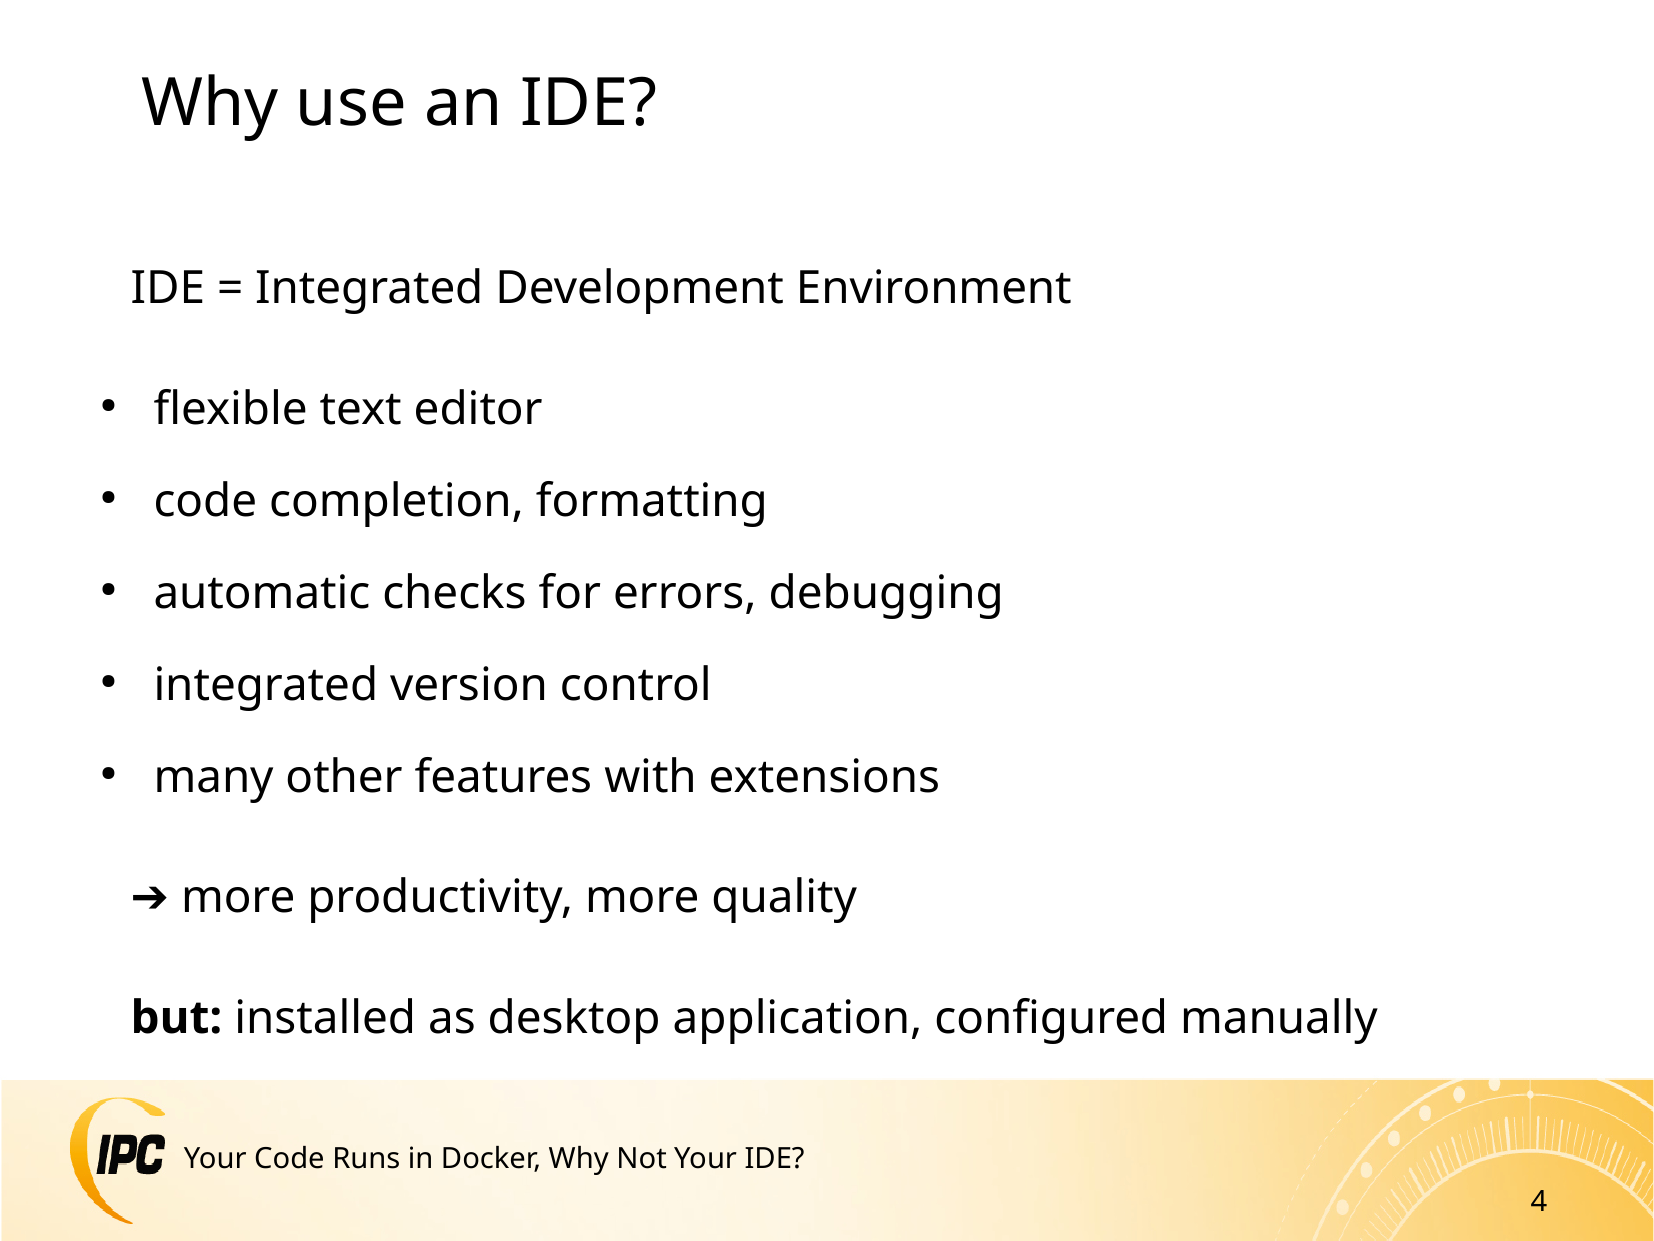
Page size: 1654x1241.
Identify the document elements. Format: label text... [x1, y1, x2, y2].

title Why use an IDE? [82, 3, 1571, 196]
picture [0, 0, 1654, 1241]
list IDE = Integrated Development Environment flexible text editor code completion, formatting automatic checks for errors, debugging integrated version control many other features with extensions ➔ more productivity, more quality but: installed as desktop application, configured manually [82, 254, 1571, 961]
